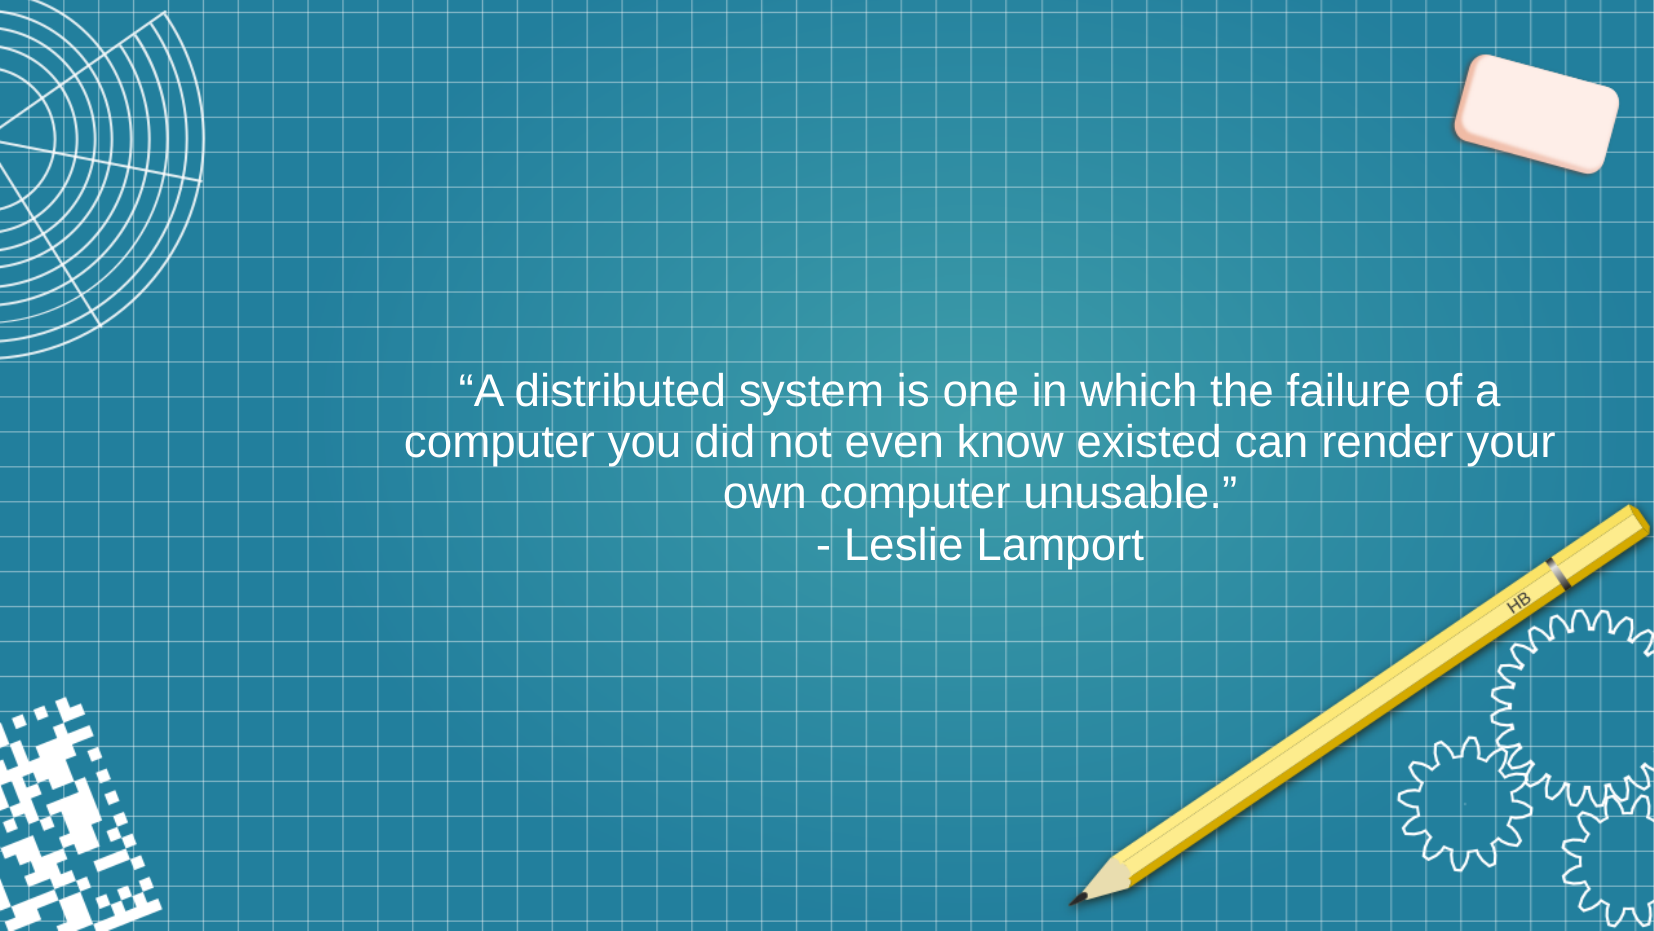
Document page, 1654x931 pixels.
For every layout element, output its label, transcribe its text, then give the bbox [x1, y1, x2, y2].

picture [0, 0, 1654, 931]
title “A distributed system is one in which the failure of a computer you did not even know existed can render your own computer unusable.” - Leslie Lamport [389, 364, 1571, 571]
